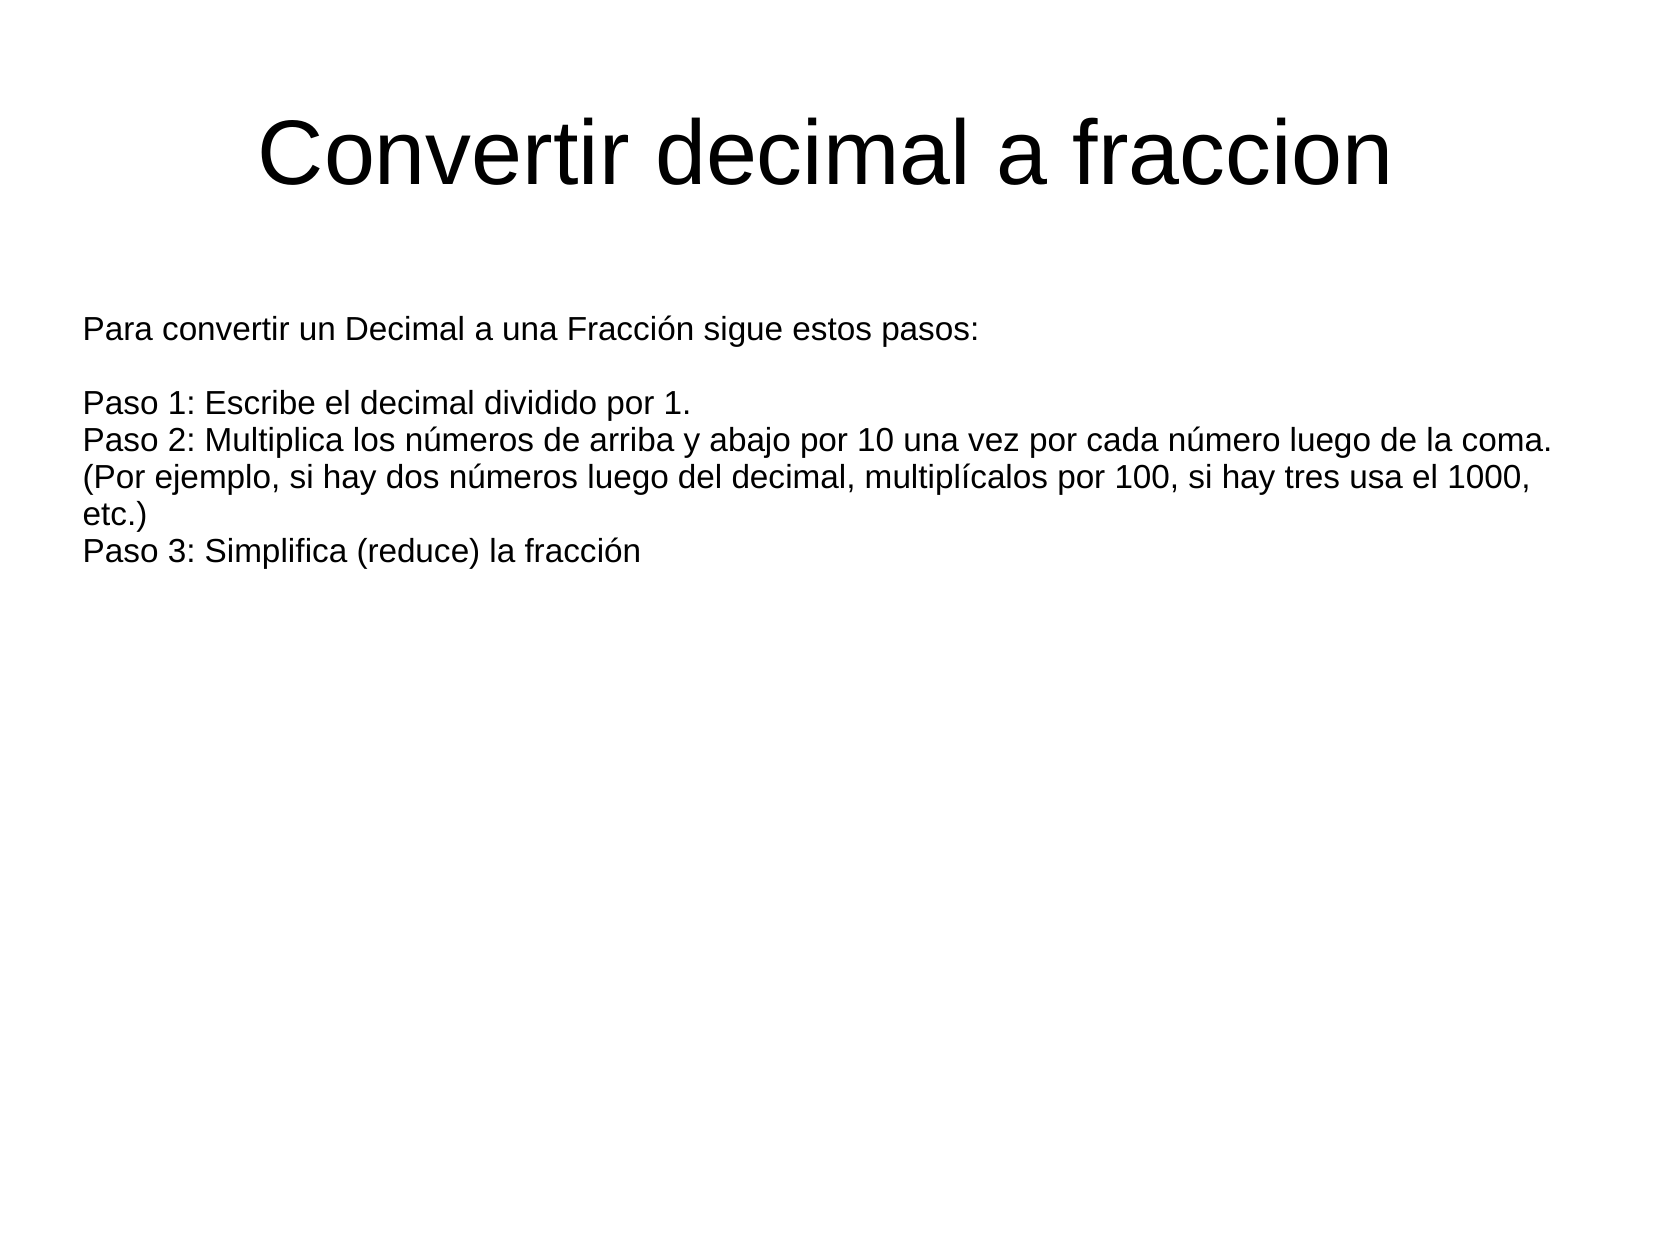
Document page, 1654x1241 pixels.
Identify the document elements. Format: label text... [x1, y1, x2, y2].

title Convertir decimal a fraccion [82, 49, 1571, 257]
subtitle Para convertir un Decimal a una Fracción sigue estos pasos: Paso 1: Escribe el decimal dividido por 1. Paso 2: Multiplica los números de arriba y abajo por 10 una vez por cada número luego de la coma. (Por ejemplo, si hay dos números luego del decimal, multiplícalos por 100, si hay tres usa el 1000, etc.) Paso 3: Simplifica (reduce) la fracción [82, 290, 1571, 1109]
